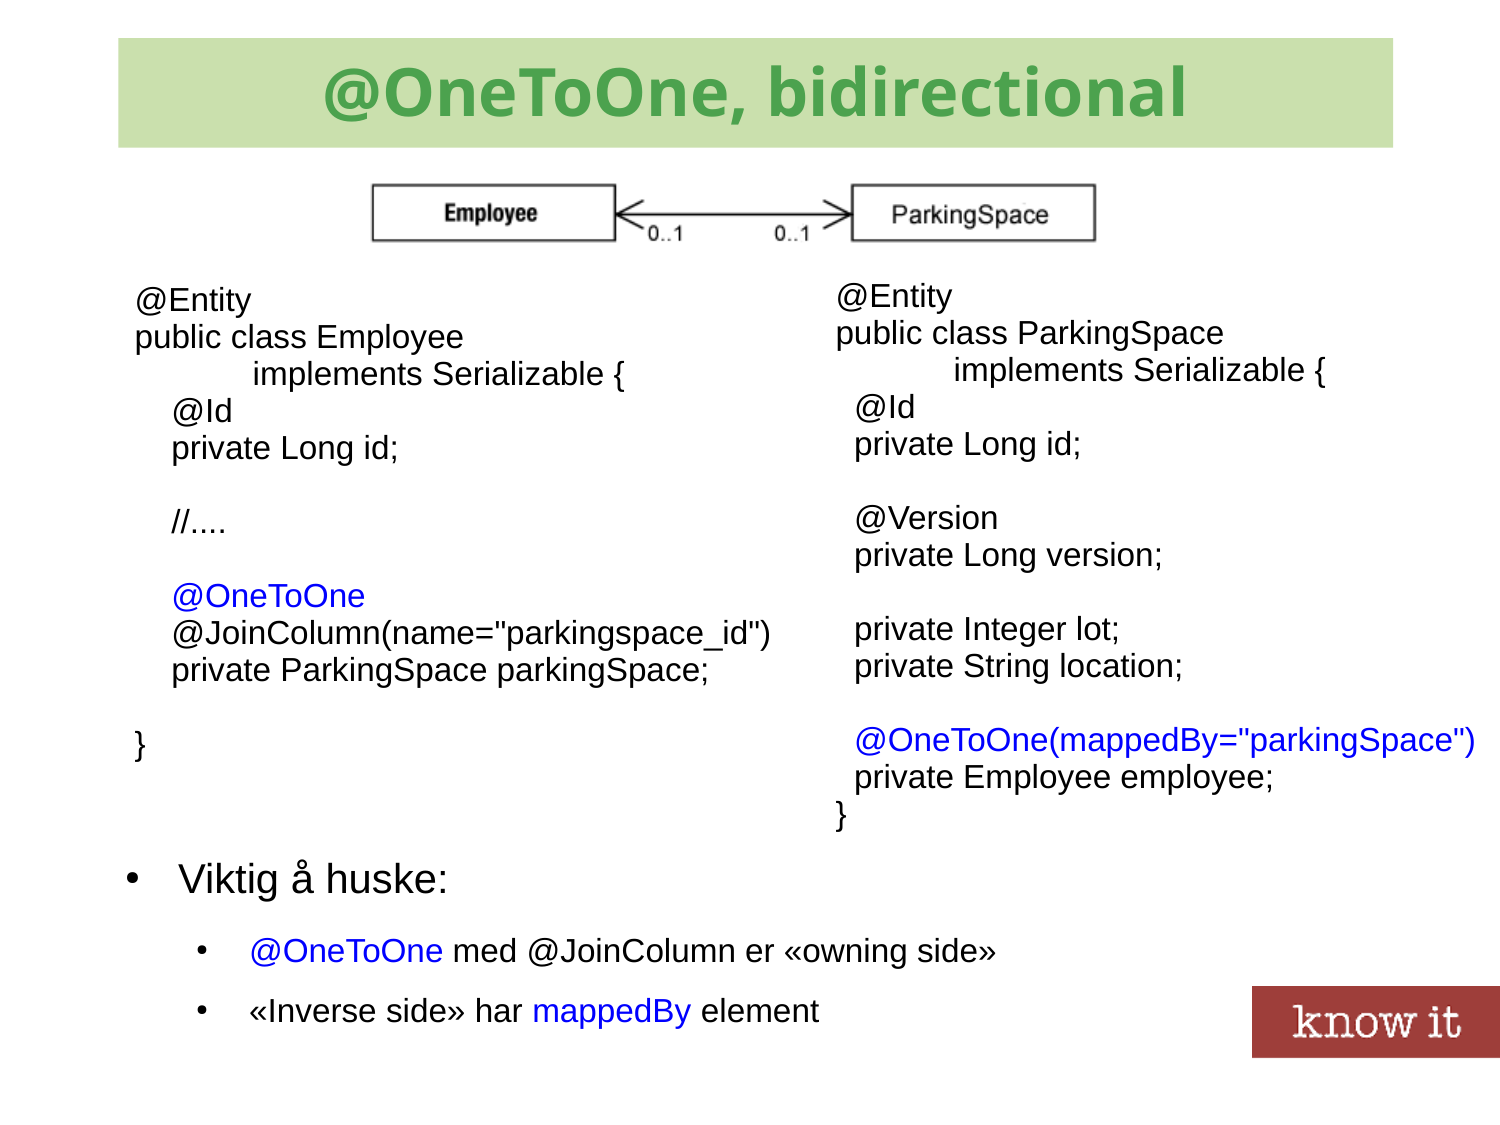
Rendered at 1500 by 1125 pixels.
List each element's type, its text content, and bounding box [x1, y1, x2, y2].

picture [360, 176, 1109, 257]
picture [1252, 986, 1500, 1058]
list Viktig å huske: @OneToOne med @JoinColumn er «owning side» «Inverse side» har mappedBy element [107, 856, 1367, 1031]
text_box @OneToOne, bidirectional [118, 38, 1394, 148]
text_box @Entity public class Employee implements Serializable { @Id private Long id; //.... @OneToOne @JoinColumn(name="parkingspace_id") private ParkingSpace parkingSpace; } [119, 274, 813, 825]
text_box @Entity public class ParkingSpace implements Serializable { @Id private Long id; @Version private Long version; private Integer lot; private String location; @OneToOne(mappedBy="parkingSpace") private Employee employee; } [820, 269, 1500, 881]
